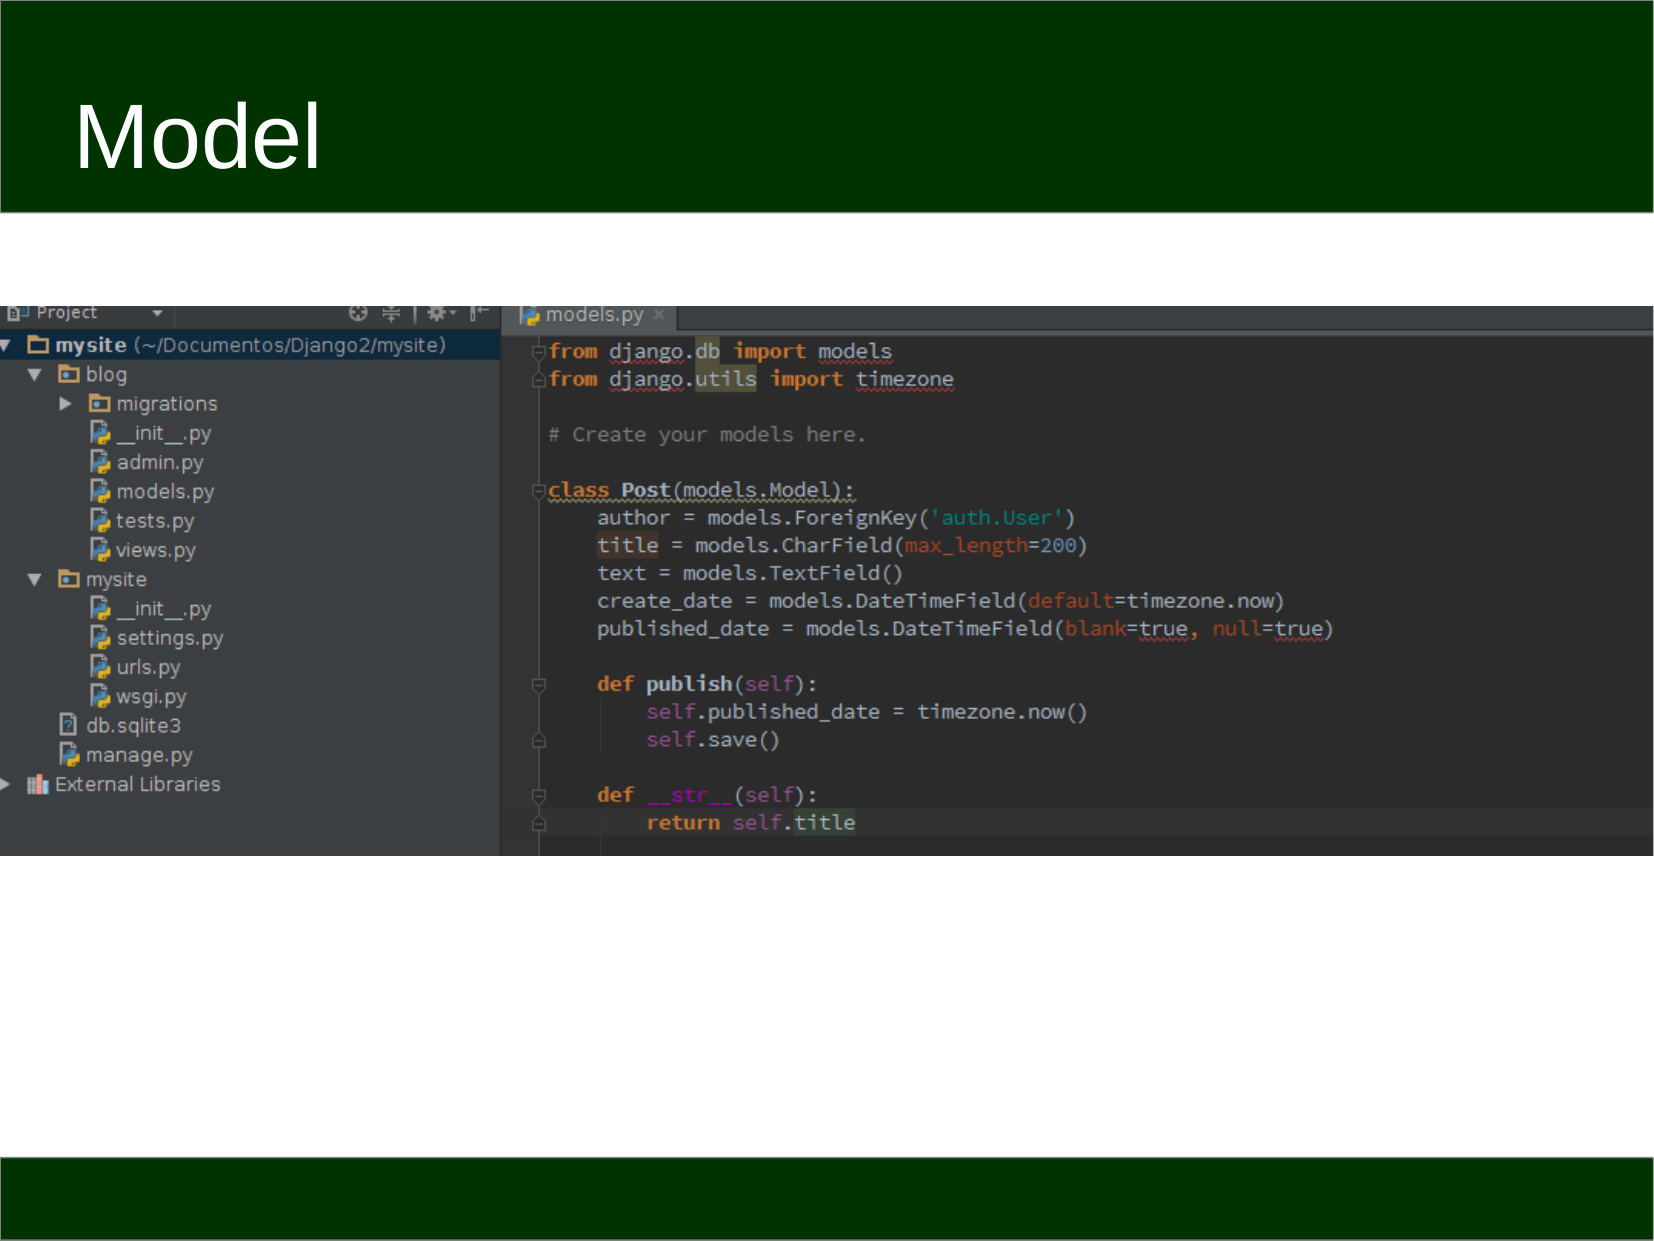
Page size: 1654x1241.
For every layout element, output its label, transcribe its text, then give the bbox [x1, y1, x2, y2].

picture [0, 306, 1654, 857]
text_box [0, 0, 1654, 213]
text_box [0, 1157, 1654, 1241]
text_box Model [59, 73, 1063, 294]
